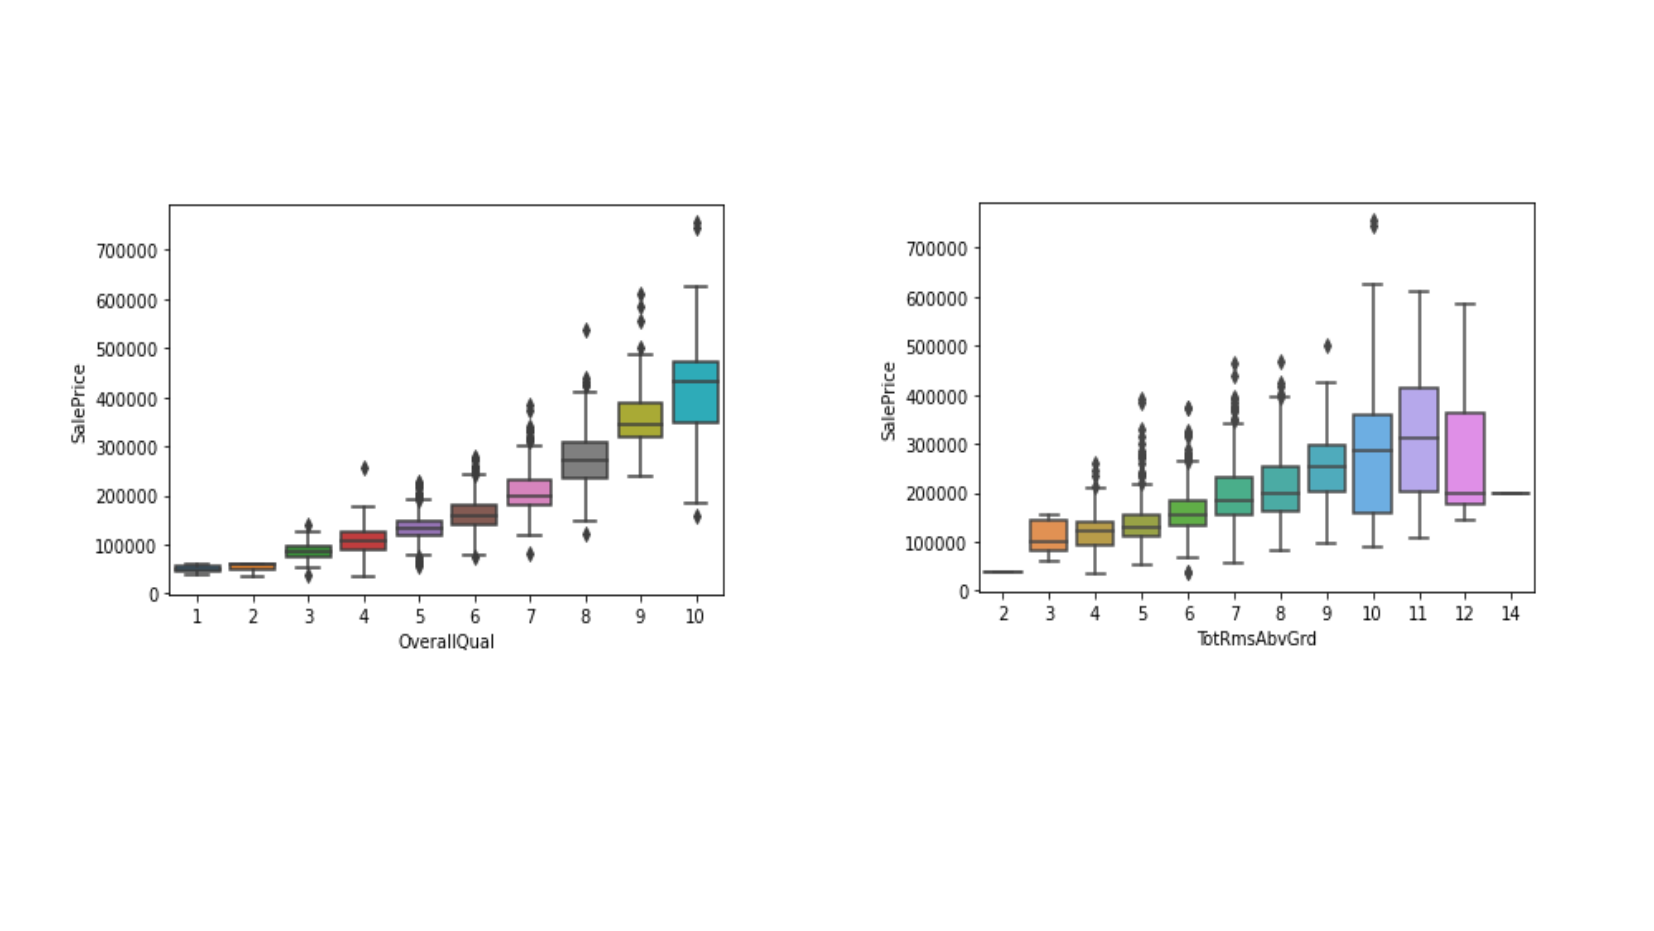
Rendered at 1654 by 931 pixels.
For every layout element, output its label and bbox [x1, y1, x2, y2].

picture [60, 194, 735, 663]
picture [870, 192, 1546, 661]
